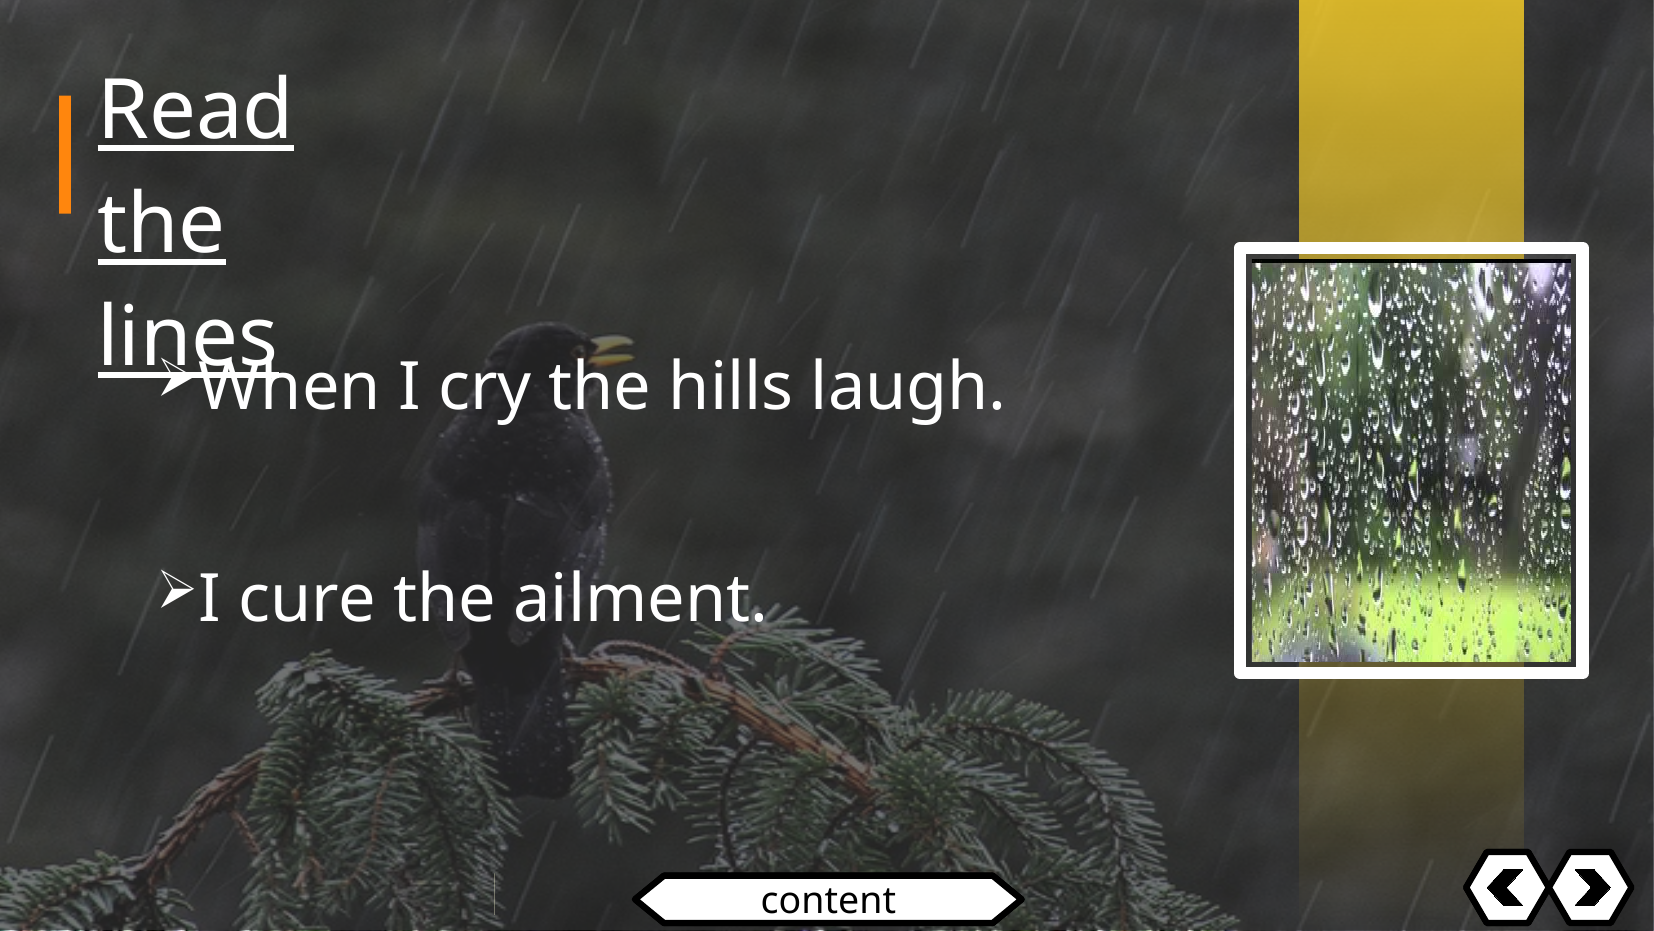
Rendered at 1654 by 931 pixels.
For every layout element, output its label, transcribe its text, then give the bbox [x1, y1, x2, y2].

text_box Poetic devices [60, 846, 510, 920]
text_box content [635, 875, 1022, 924]
text_box When I cry the hills laugh. [141, 330, 1170, 543]
text_box [0, 0, 1654, 931]
text_box I cure the ailment. [141, 543, 1170, 692]
text_box Read the lines [82, 42, 402, 308]
picture [1251, 259, 1571, 662]
